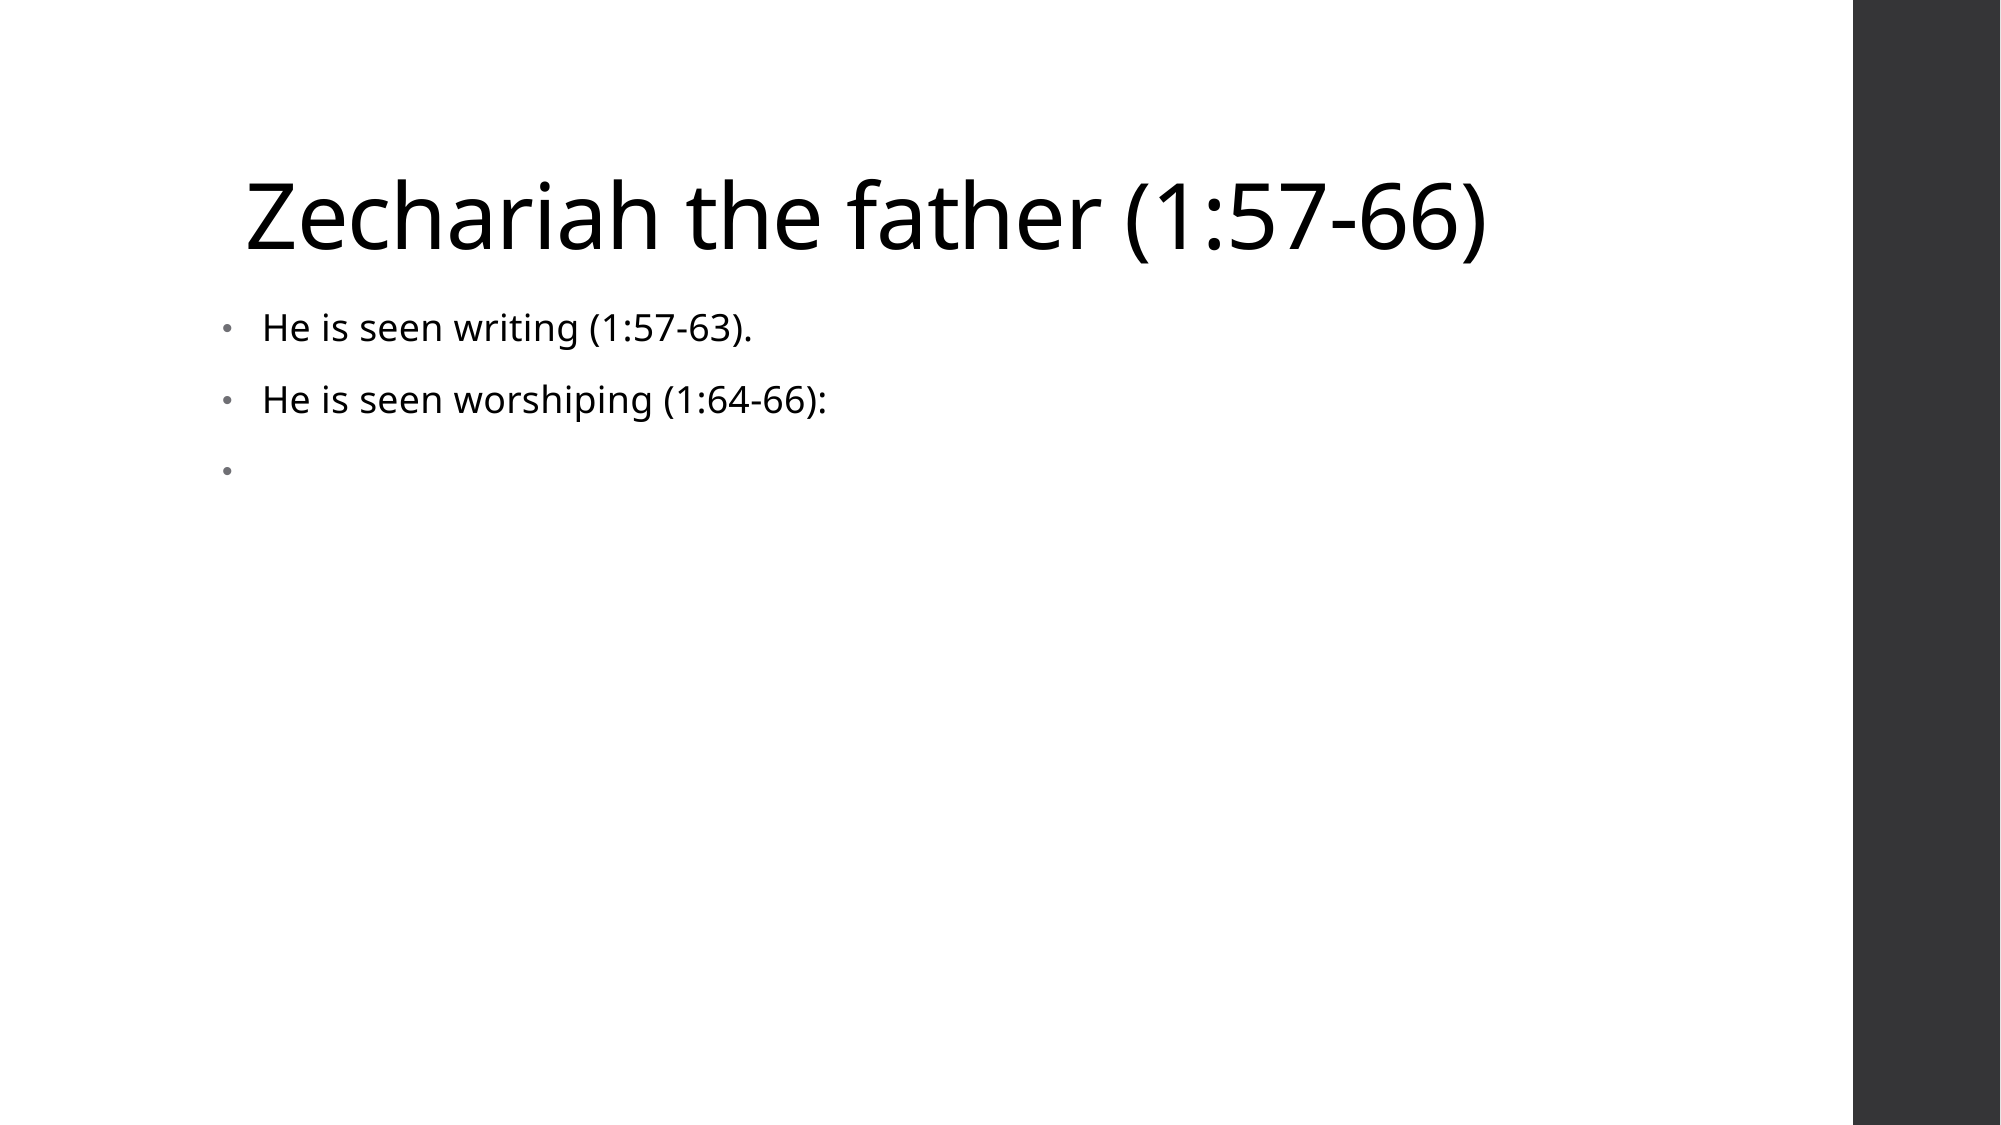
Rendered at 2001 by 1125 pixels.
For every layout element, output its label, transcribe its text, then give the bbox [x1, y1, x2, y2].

title Zechariah the father (1:57-66) [206, 60, 1797, 278]
list He is seen writing (1:57-63). He is seen worshiping (1:64-66): [206, 299, 1617, 1014]
